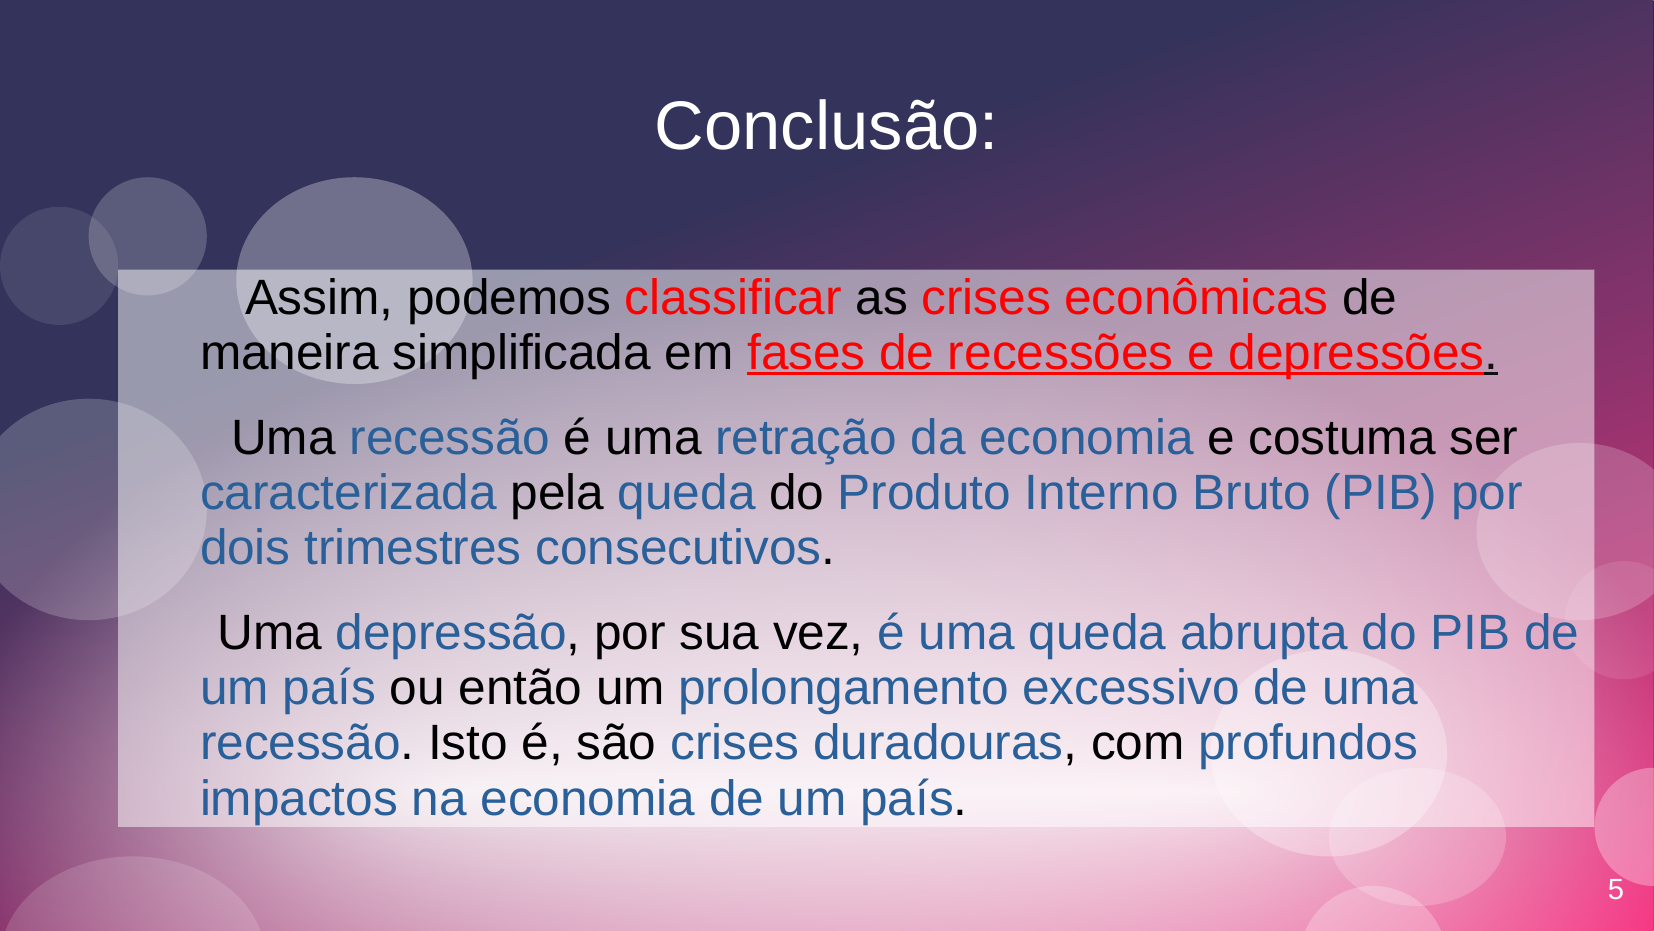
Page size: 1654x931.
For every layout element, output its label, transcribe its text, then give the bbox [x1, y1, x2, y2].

title Conclusão: [88, 44, 1565, 207]
list Assim, podemos classificar as crises econômicas de maneira simplificada em fases de recessões e depressões. Uma recessão é uma retração da economia e costuma ser caracterizada pela queda do Produto Interno Bruto (PIB) por dois trimestres consecutivos. Uma depressão, por sua vez, é uma queda abrupta do PIB de um país ou então um prolongamento excessivo de uma recessão. Isto é, são crises duradouras, com profundos impactos na economia de um país. [118, 269, 1595, 827]
